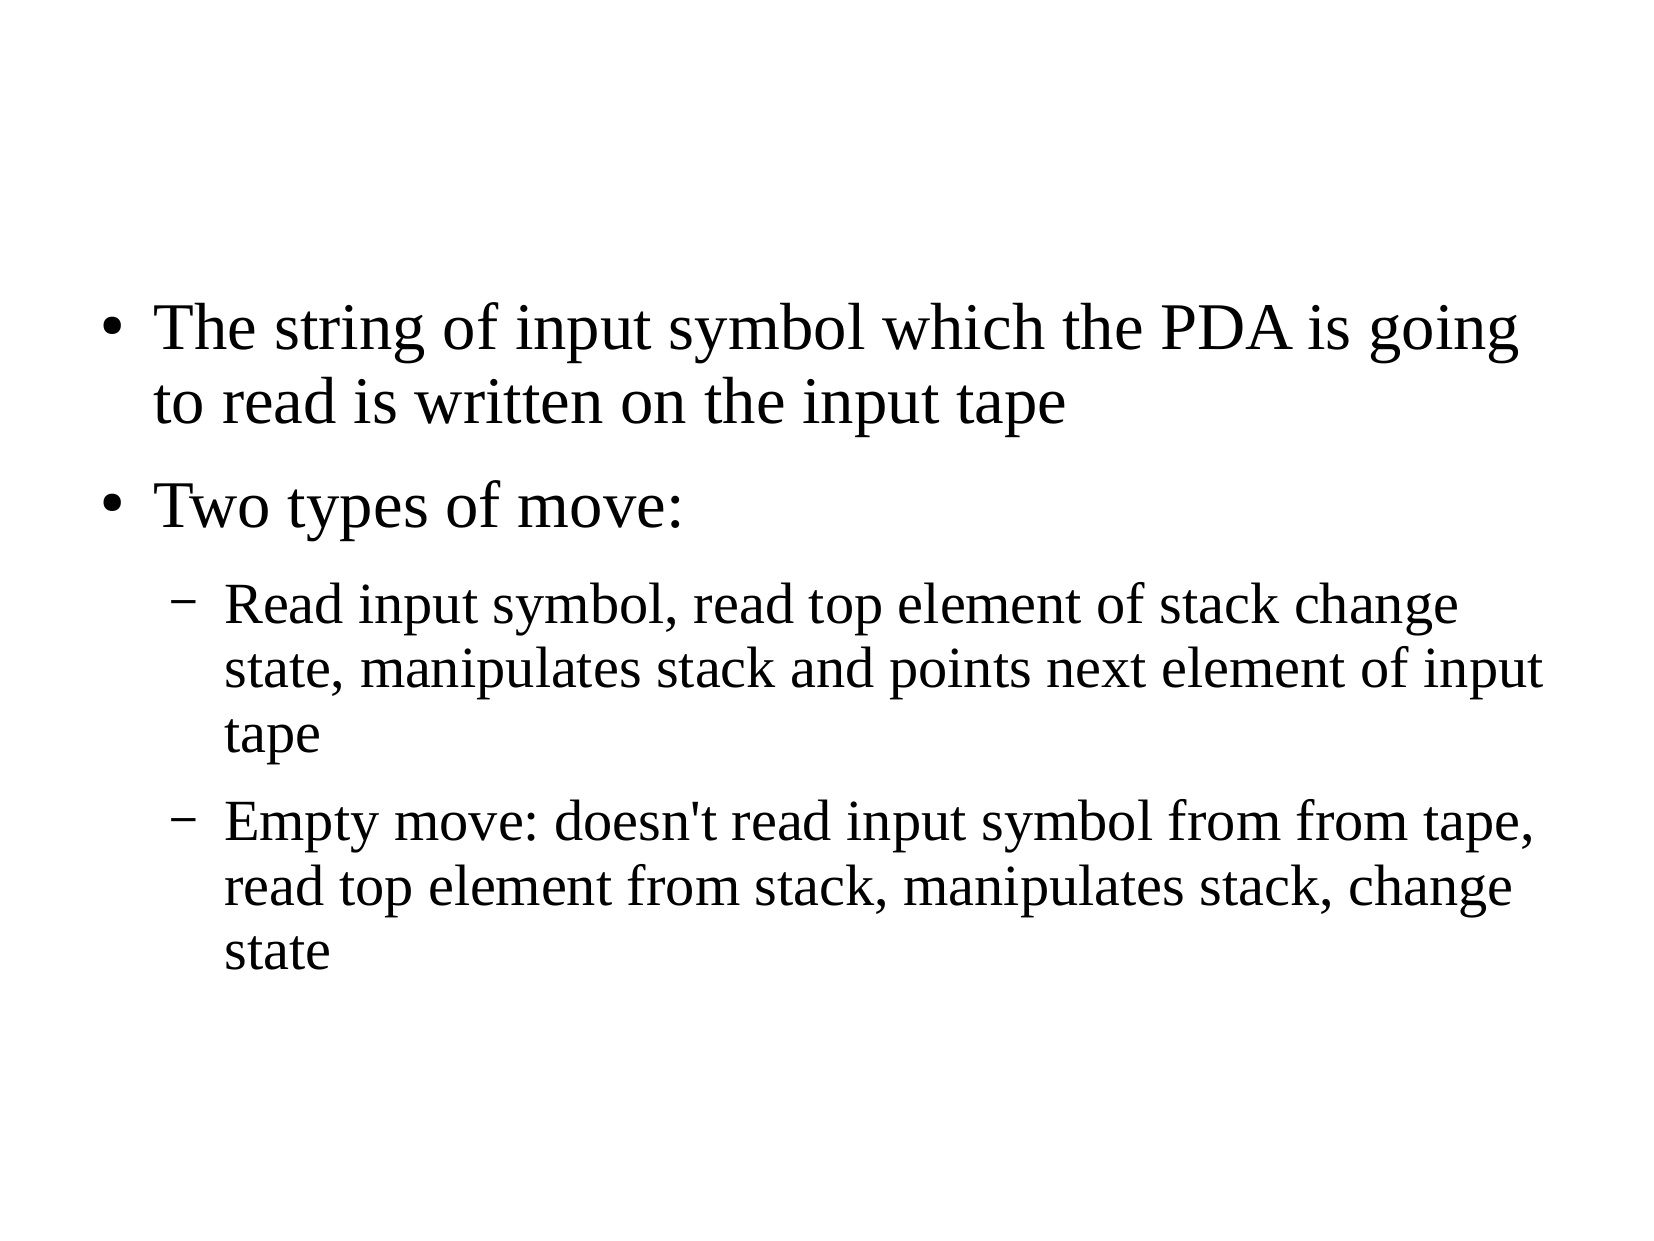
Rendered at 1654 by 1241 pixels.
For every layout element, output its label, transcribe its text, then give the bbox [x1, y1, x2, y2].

list The string of input symbol which the PDA is going to read is written on the input tape Two types of move: Read input symbol, read top element of stack change state, manipulates stack and points next element of input tape Empty move: doesn't read input symbol from from tape, read top element from stack, manipulates stack, change state [82, 290, 1571, 1010]
